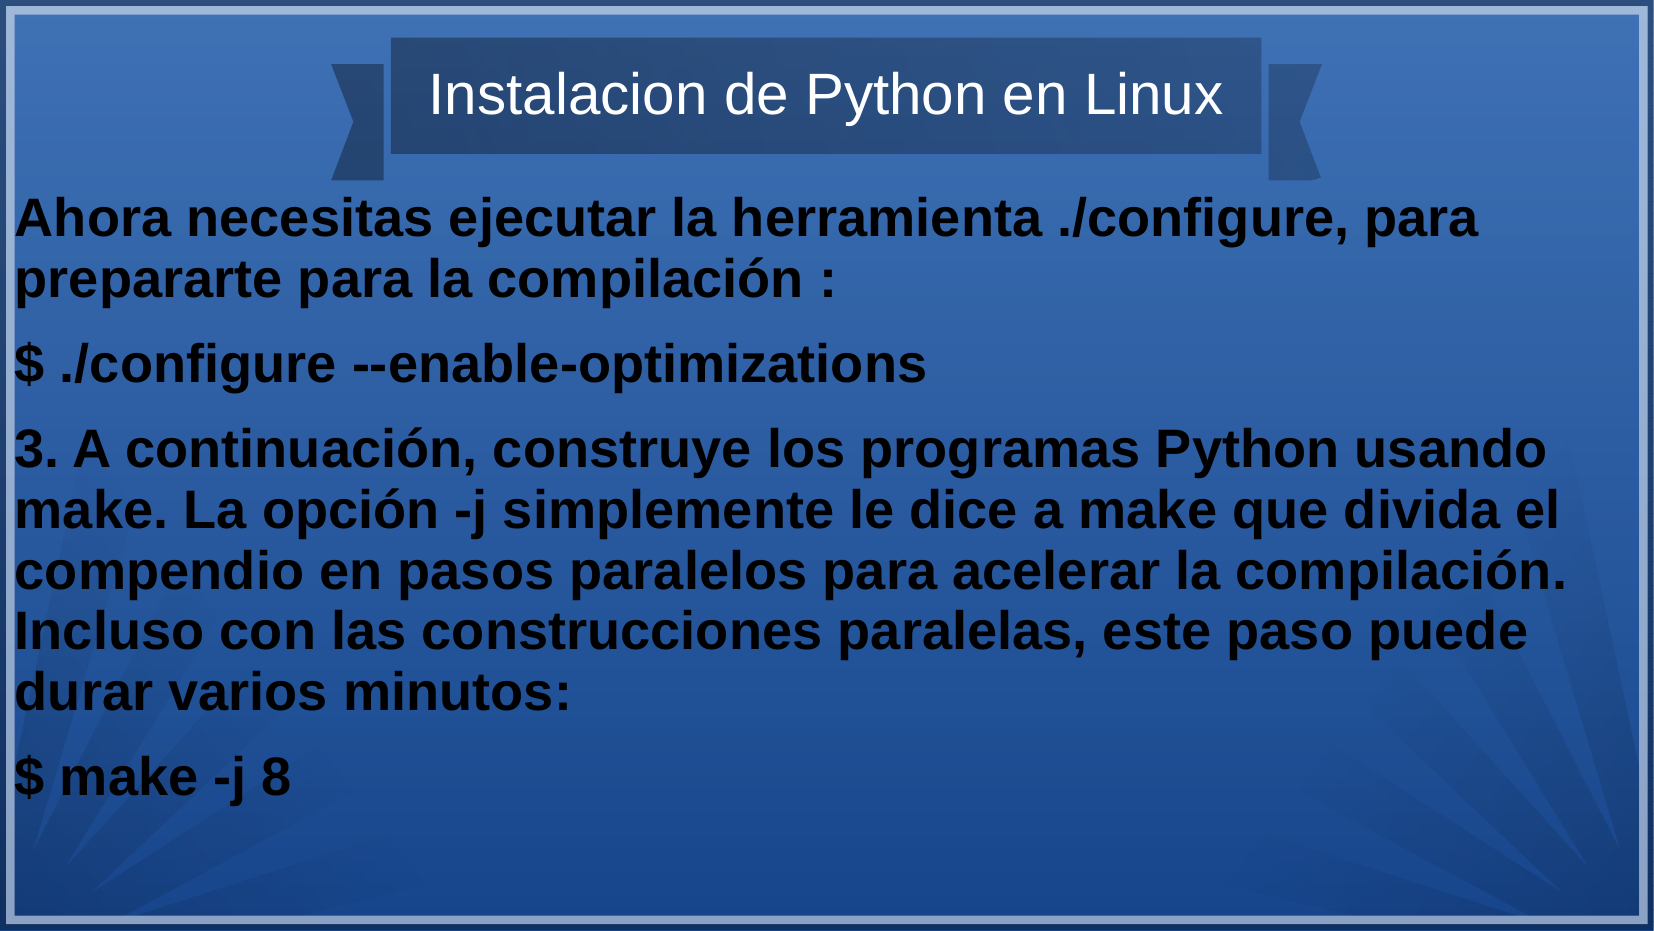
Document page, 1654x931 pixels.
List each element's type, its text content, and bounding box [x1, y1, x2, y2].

text_box Ahora necesitas ejecutar la herramienta ./configure, para prepararte para la compilación : $ ./configure --enable-optimizations 3. A continuación, construye los programas Python usando make. La opción -j simplemente le dice a make que divida el compendio en pasos paralelos para acelerar la compilación. Incluso con las construcciones paralelas, este paso puede durar varios minutos: $ make -j 8 [0, 180, 1640, 900]
title Instalacion de Python en Linux [389, 35, 1264, 154]
